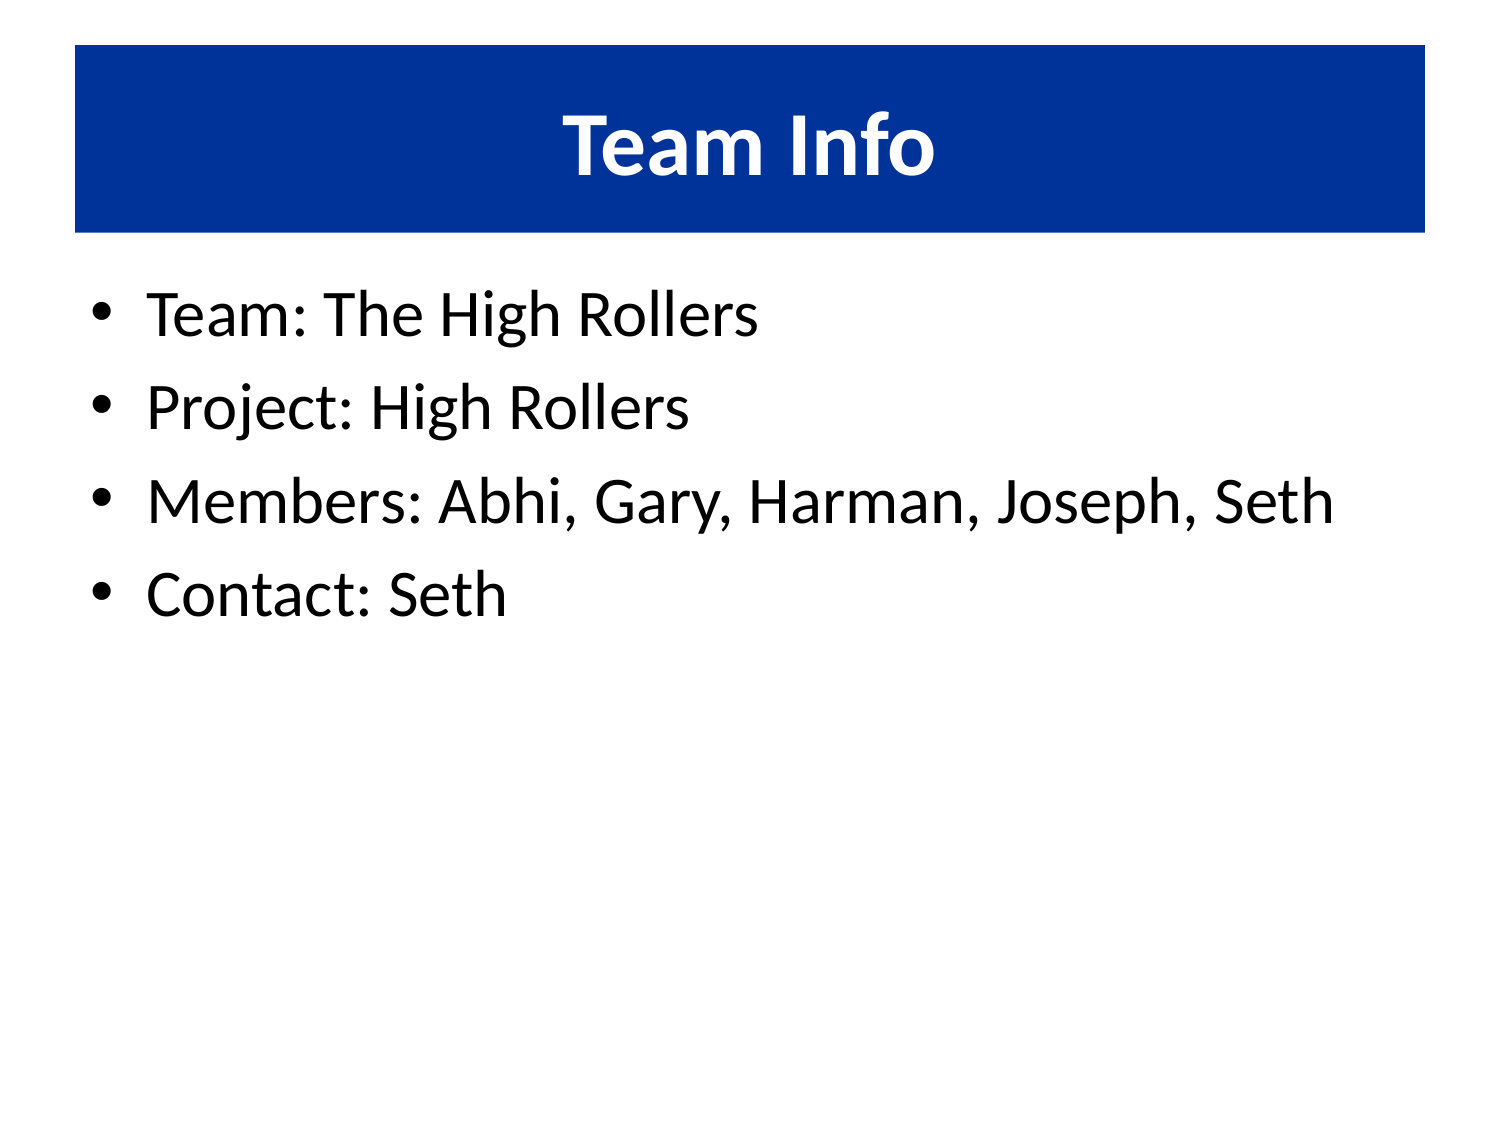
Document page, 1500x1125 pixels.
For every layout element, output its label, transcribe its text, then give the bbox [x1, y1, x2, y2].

list Team: The High Rollers Project: High Rollers Members: Abhi, Gary, Harman, Joseph, Seth Contact: Seth [75, 262, 1425, 1005]
title Team Info [75, 45, 1425, 233]
